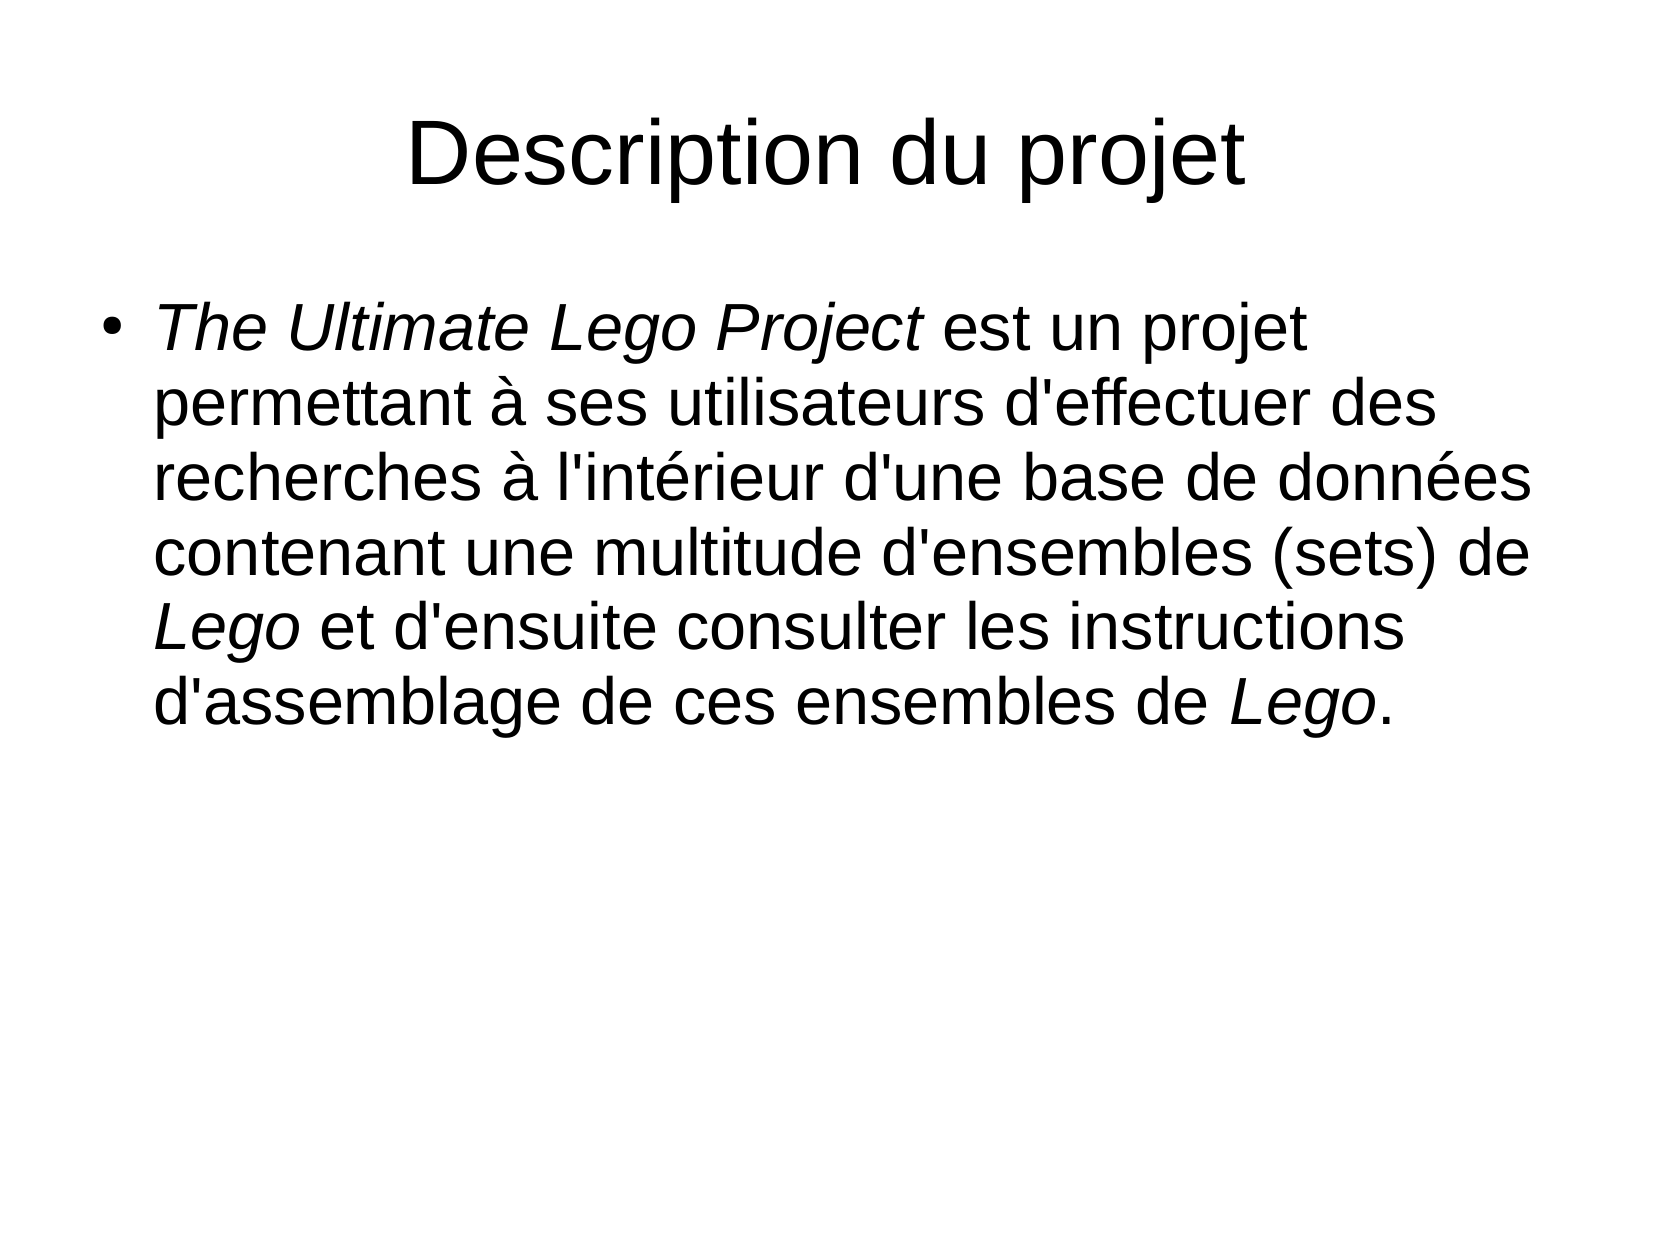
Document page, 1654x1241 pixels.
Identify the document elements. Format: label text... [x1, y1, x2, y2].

list The Ultimate Lego Project est un projet permettant à ses utilisateurs d'effectuer des recherches à l'intérieur d'une base de données contenant une multitude d'ensembles (sets) de Lego et d'ensuite consulter les instructions d'assemblage de ces ensembles de Lego. [82, 290, 1538, 1010]
title Description du projet [82, 49, 1571, 257]
